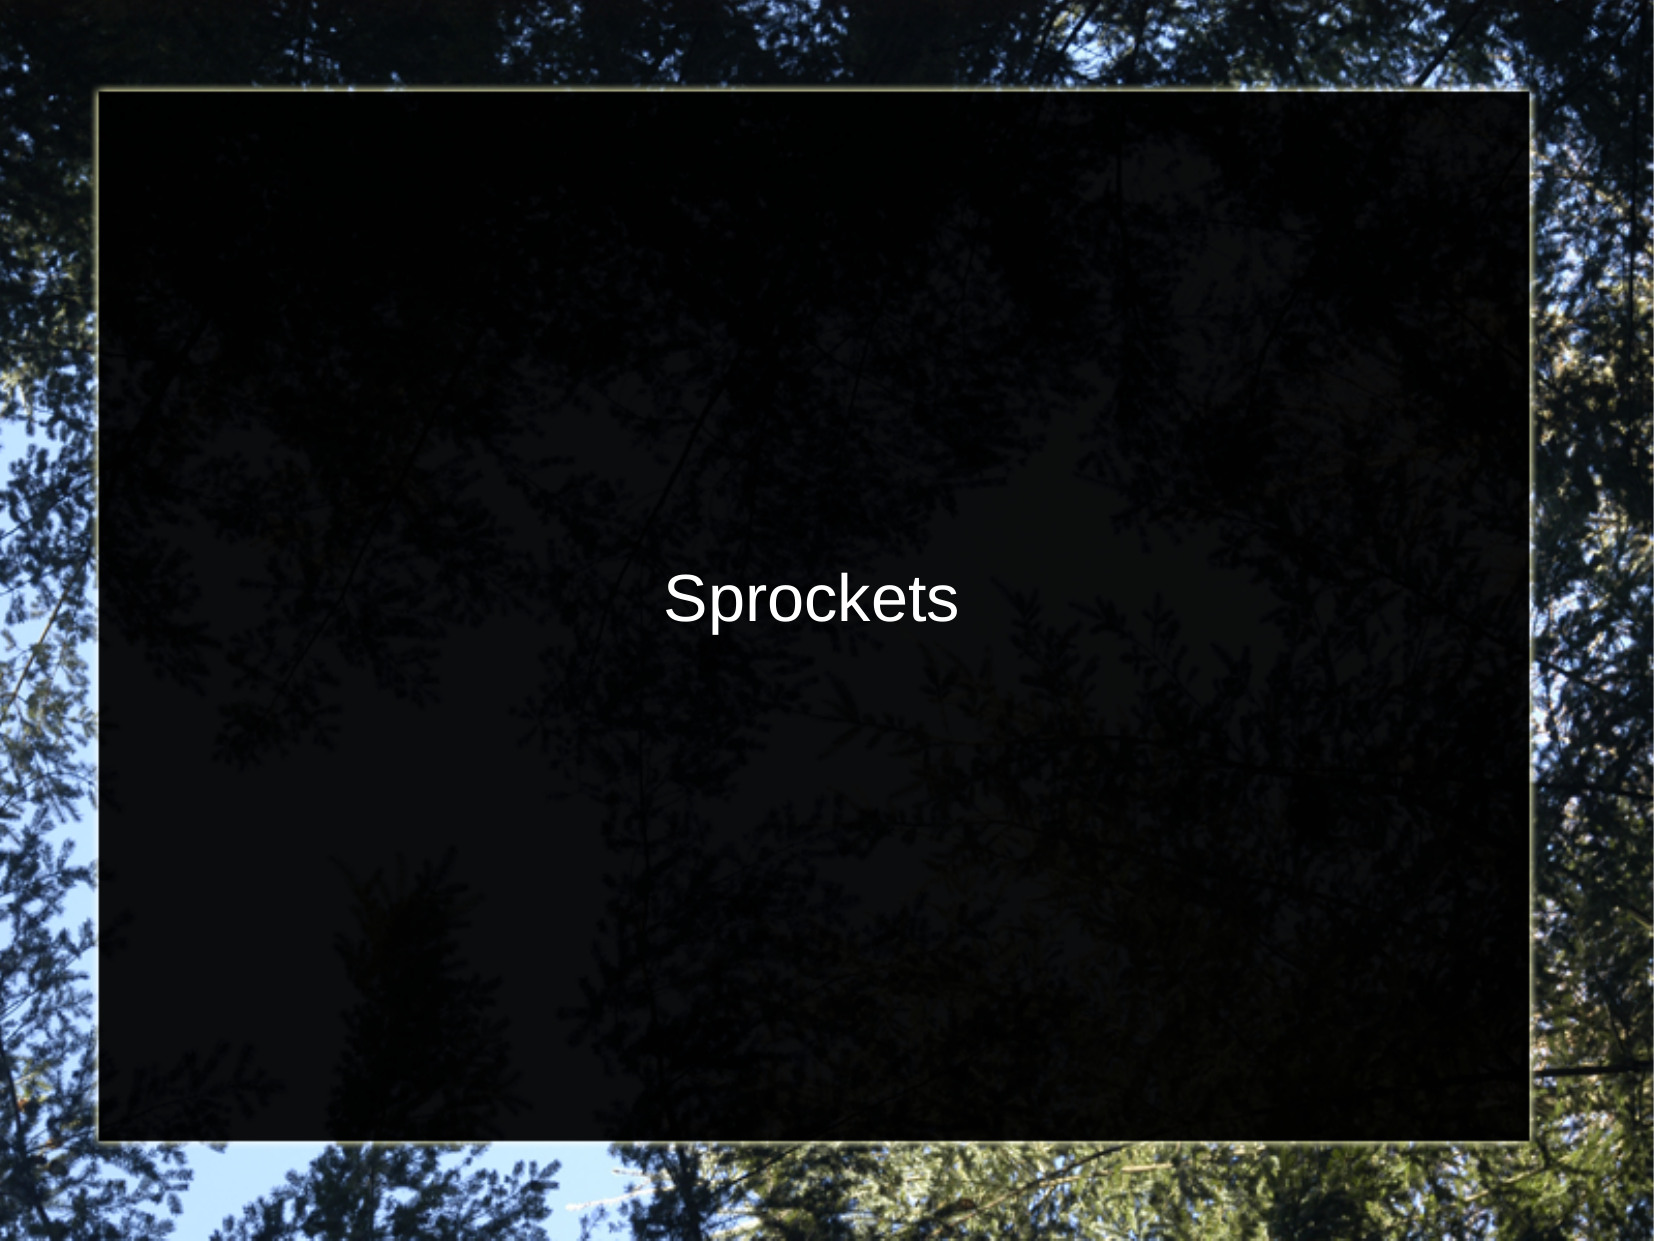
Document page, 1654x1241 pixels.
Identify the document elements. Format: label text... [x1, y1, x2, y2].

picture [0, 0, 1654, 1241]
subtitle Sprockets [88, 88, 1536, 1109]
